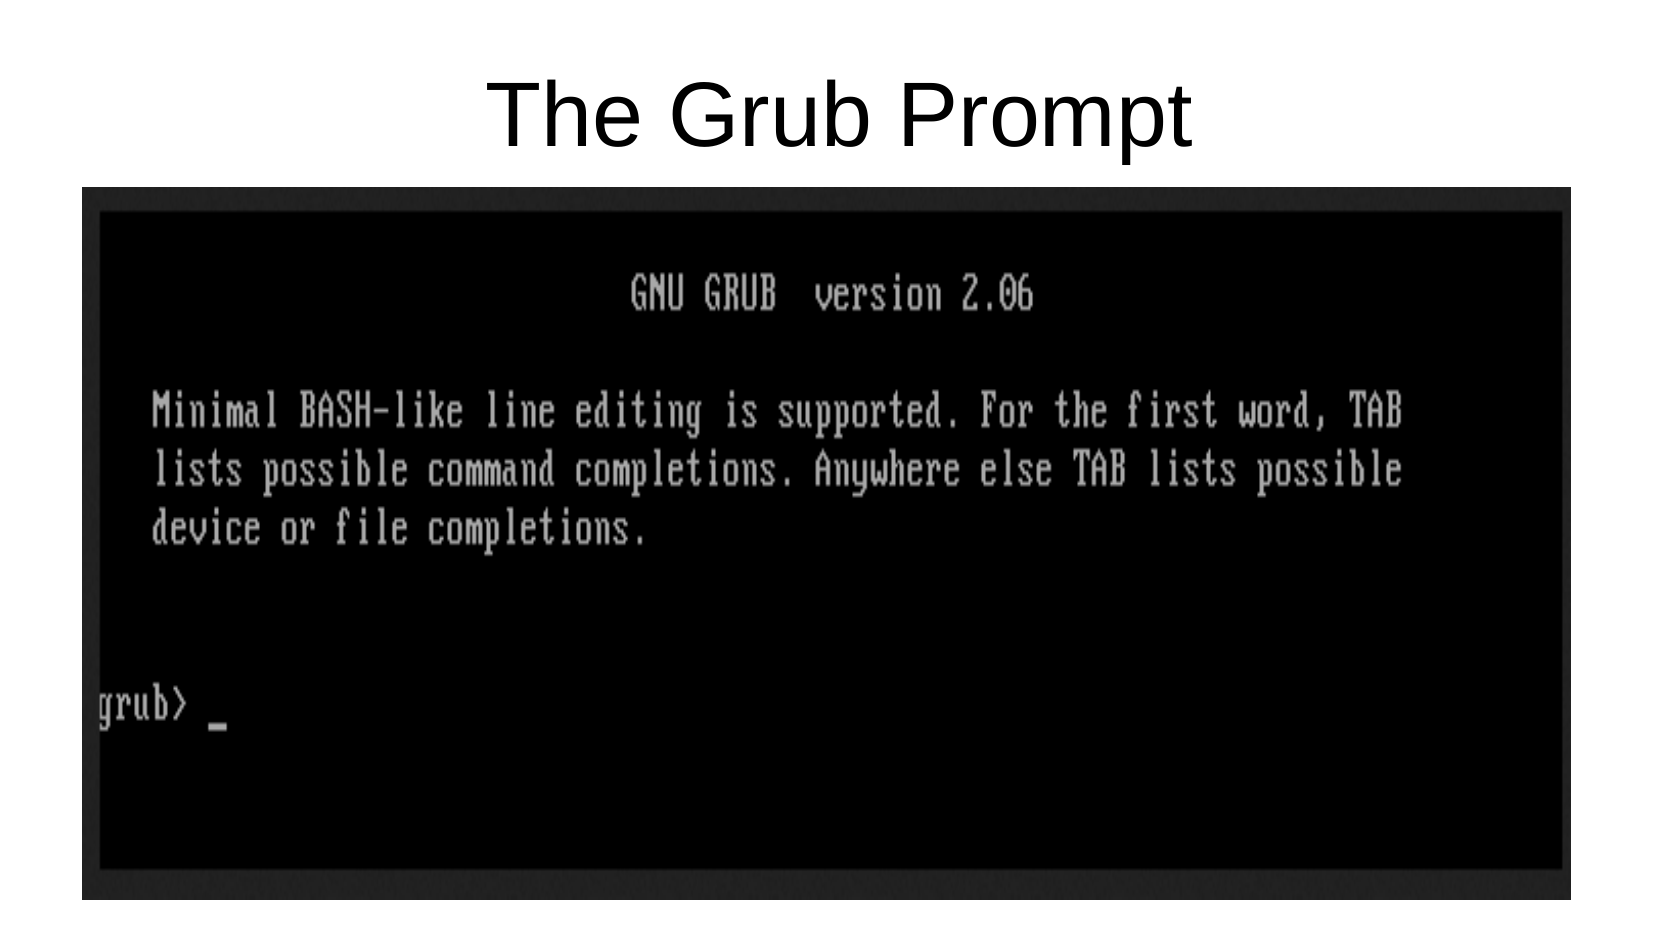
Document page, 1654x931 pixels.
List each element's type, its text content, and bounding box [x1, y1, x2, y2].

picture [82, 187, 1571, 901]
title The Grub Prompt [82, 37, 1571, 187]
